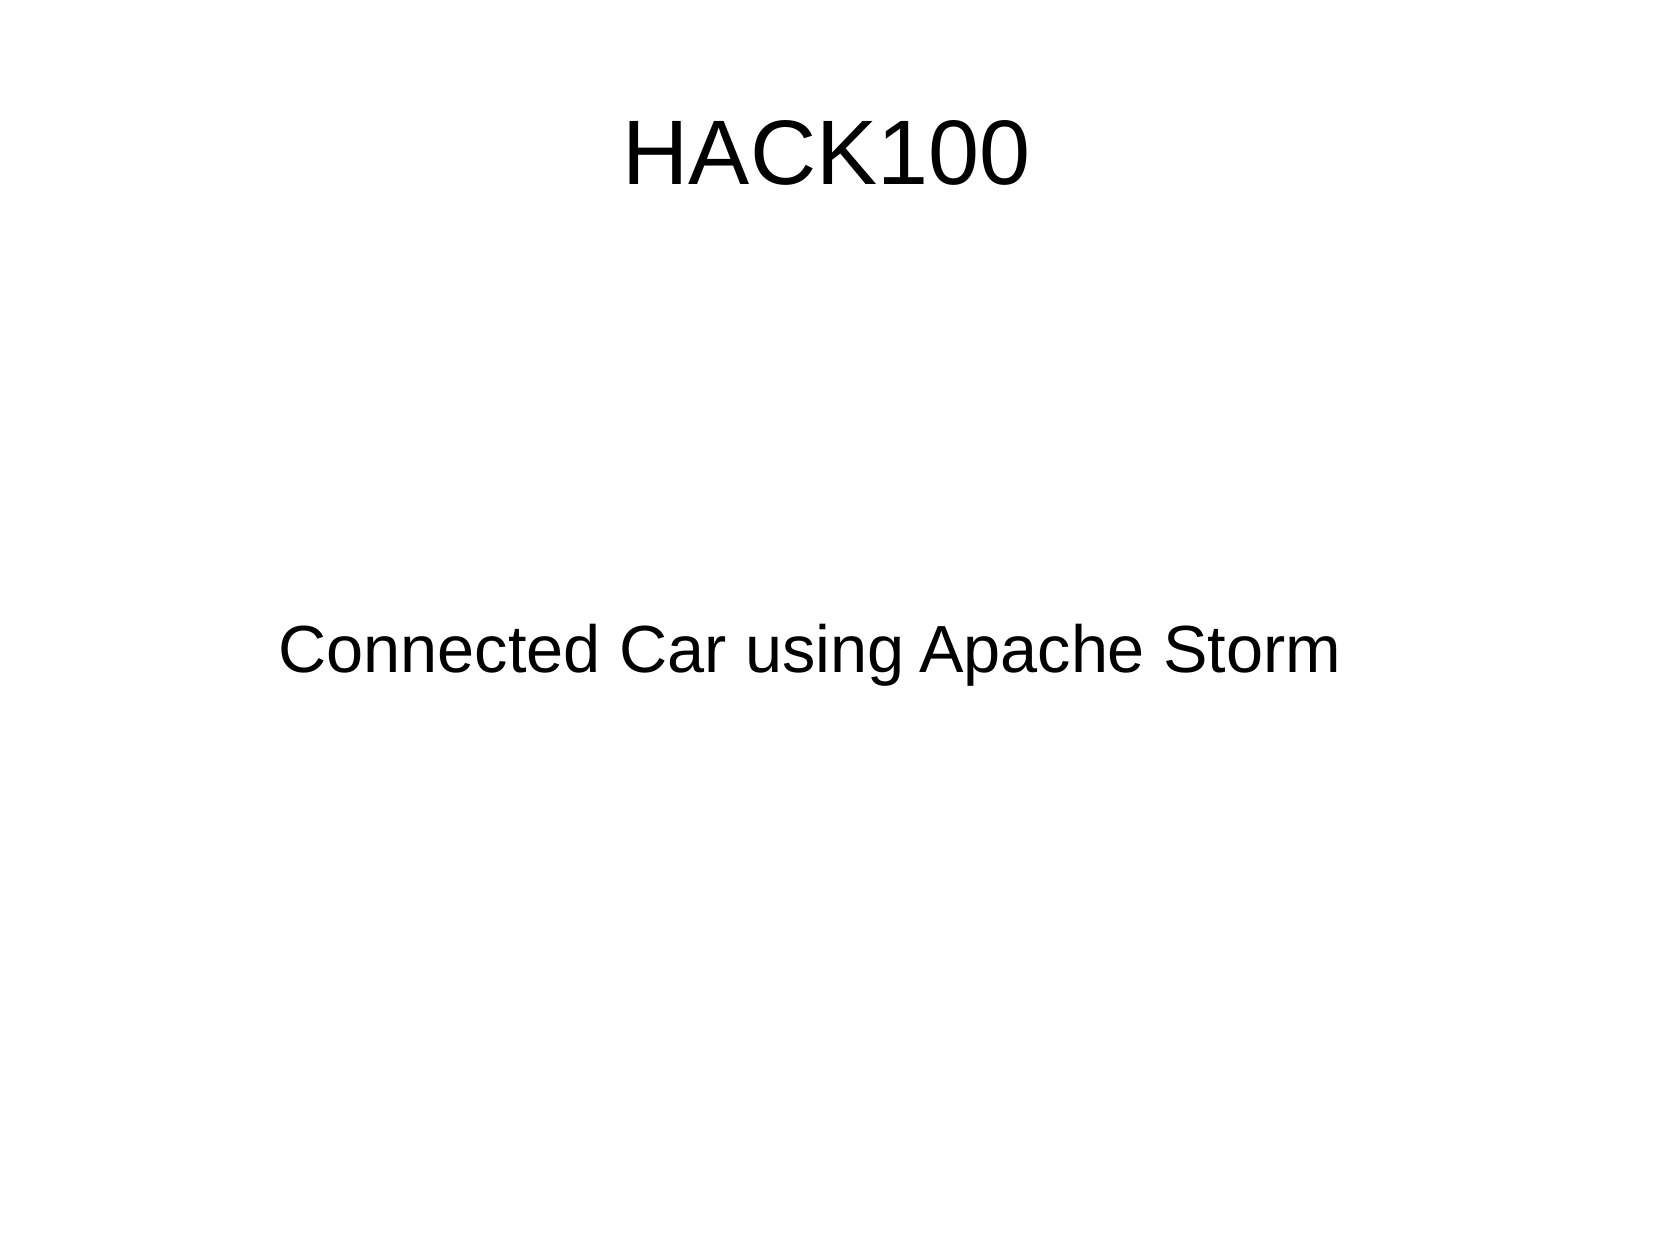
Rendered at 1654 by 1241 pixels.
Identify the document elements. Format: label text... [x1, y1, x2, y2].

subtitle Connected Car using Apache Storm [82, 290, 1538, 1010]
title HACK100 [82, 49, 1571, 257]
